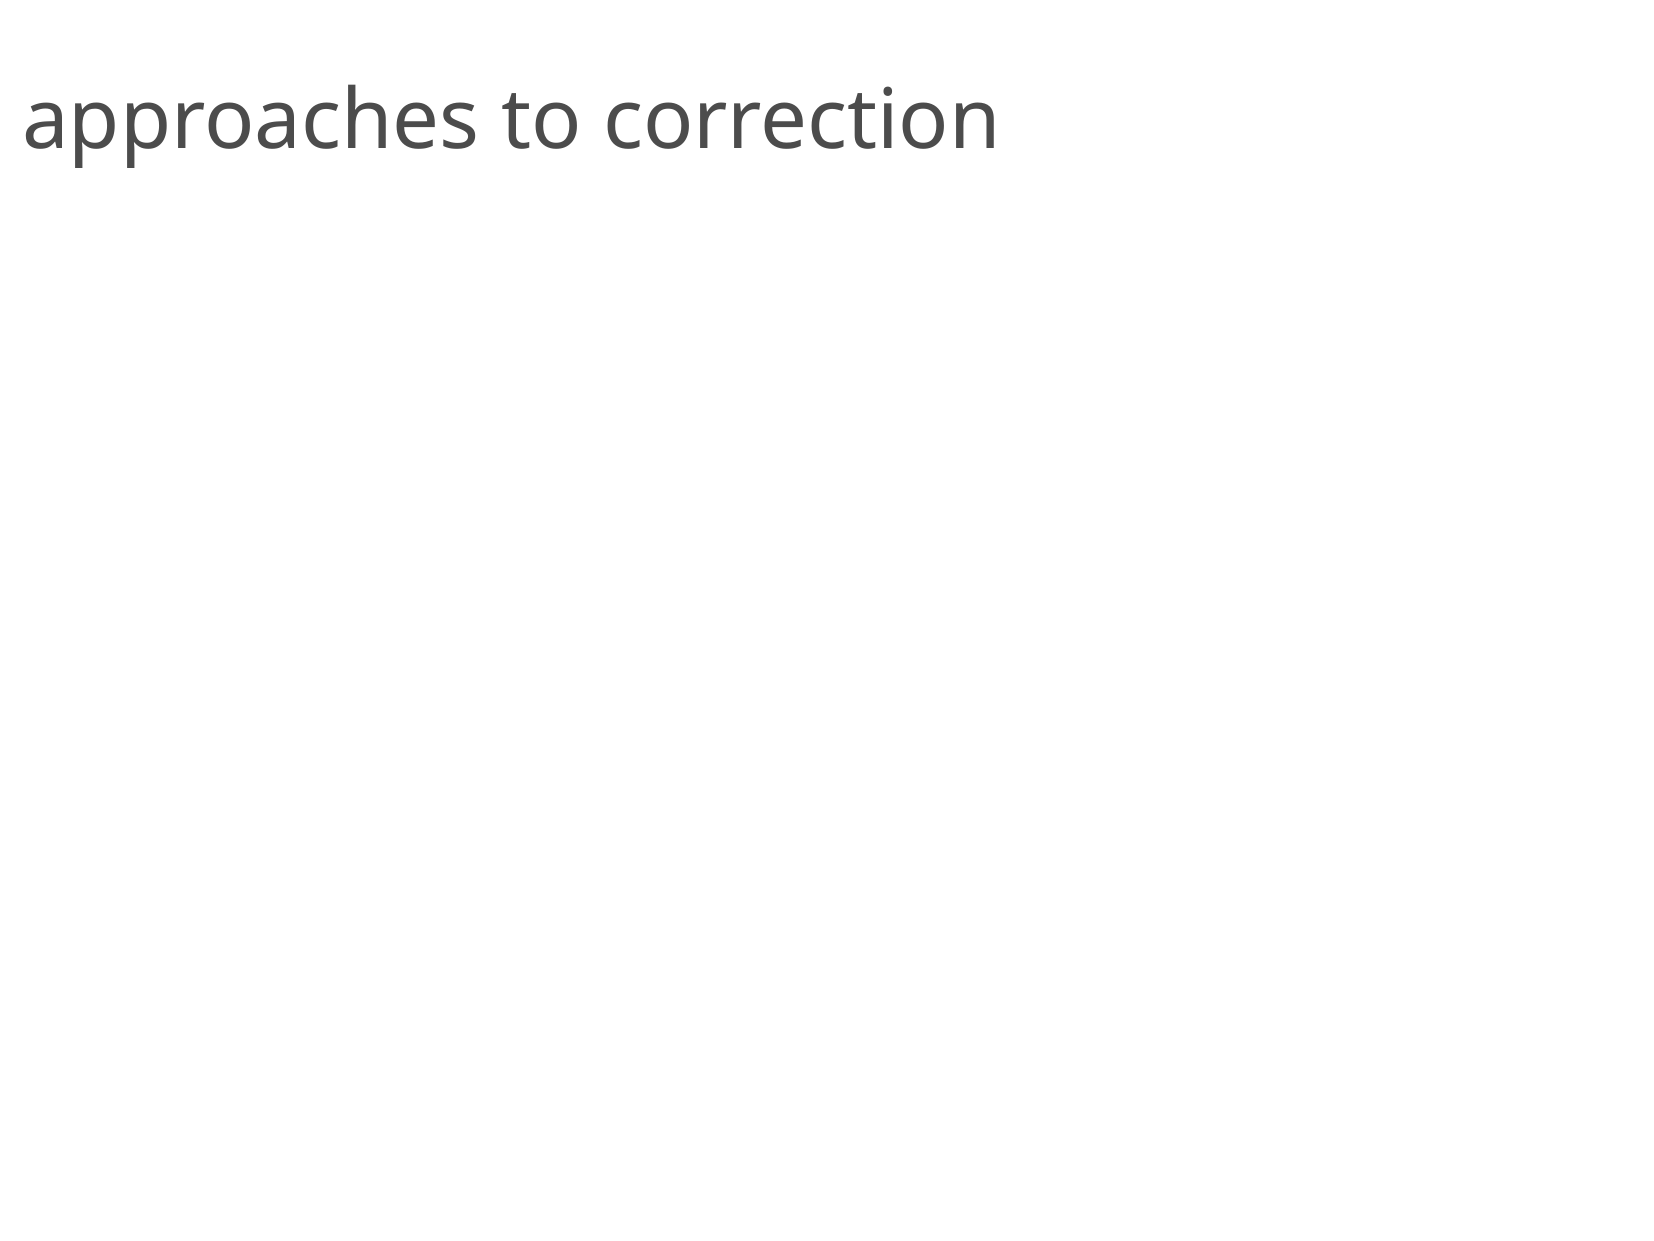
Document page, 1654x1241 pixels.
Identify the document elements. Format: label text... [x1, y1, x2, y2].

title approaches to correction [22, 26, 1654, 205]
